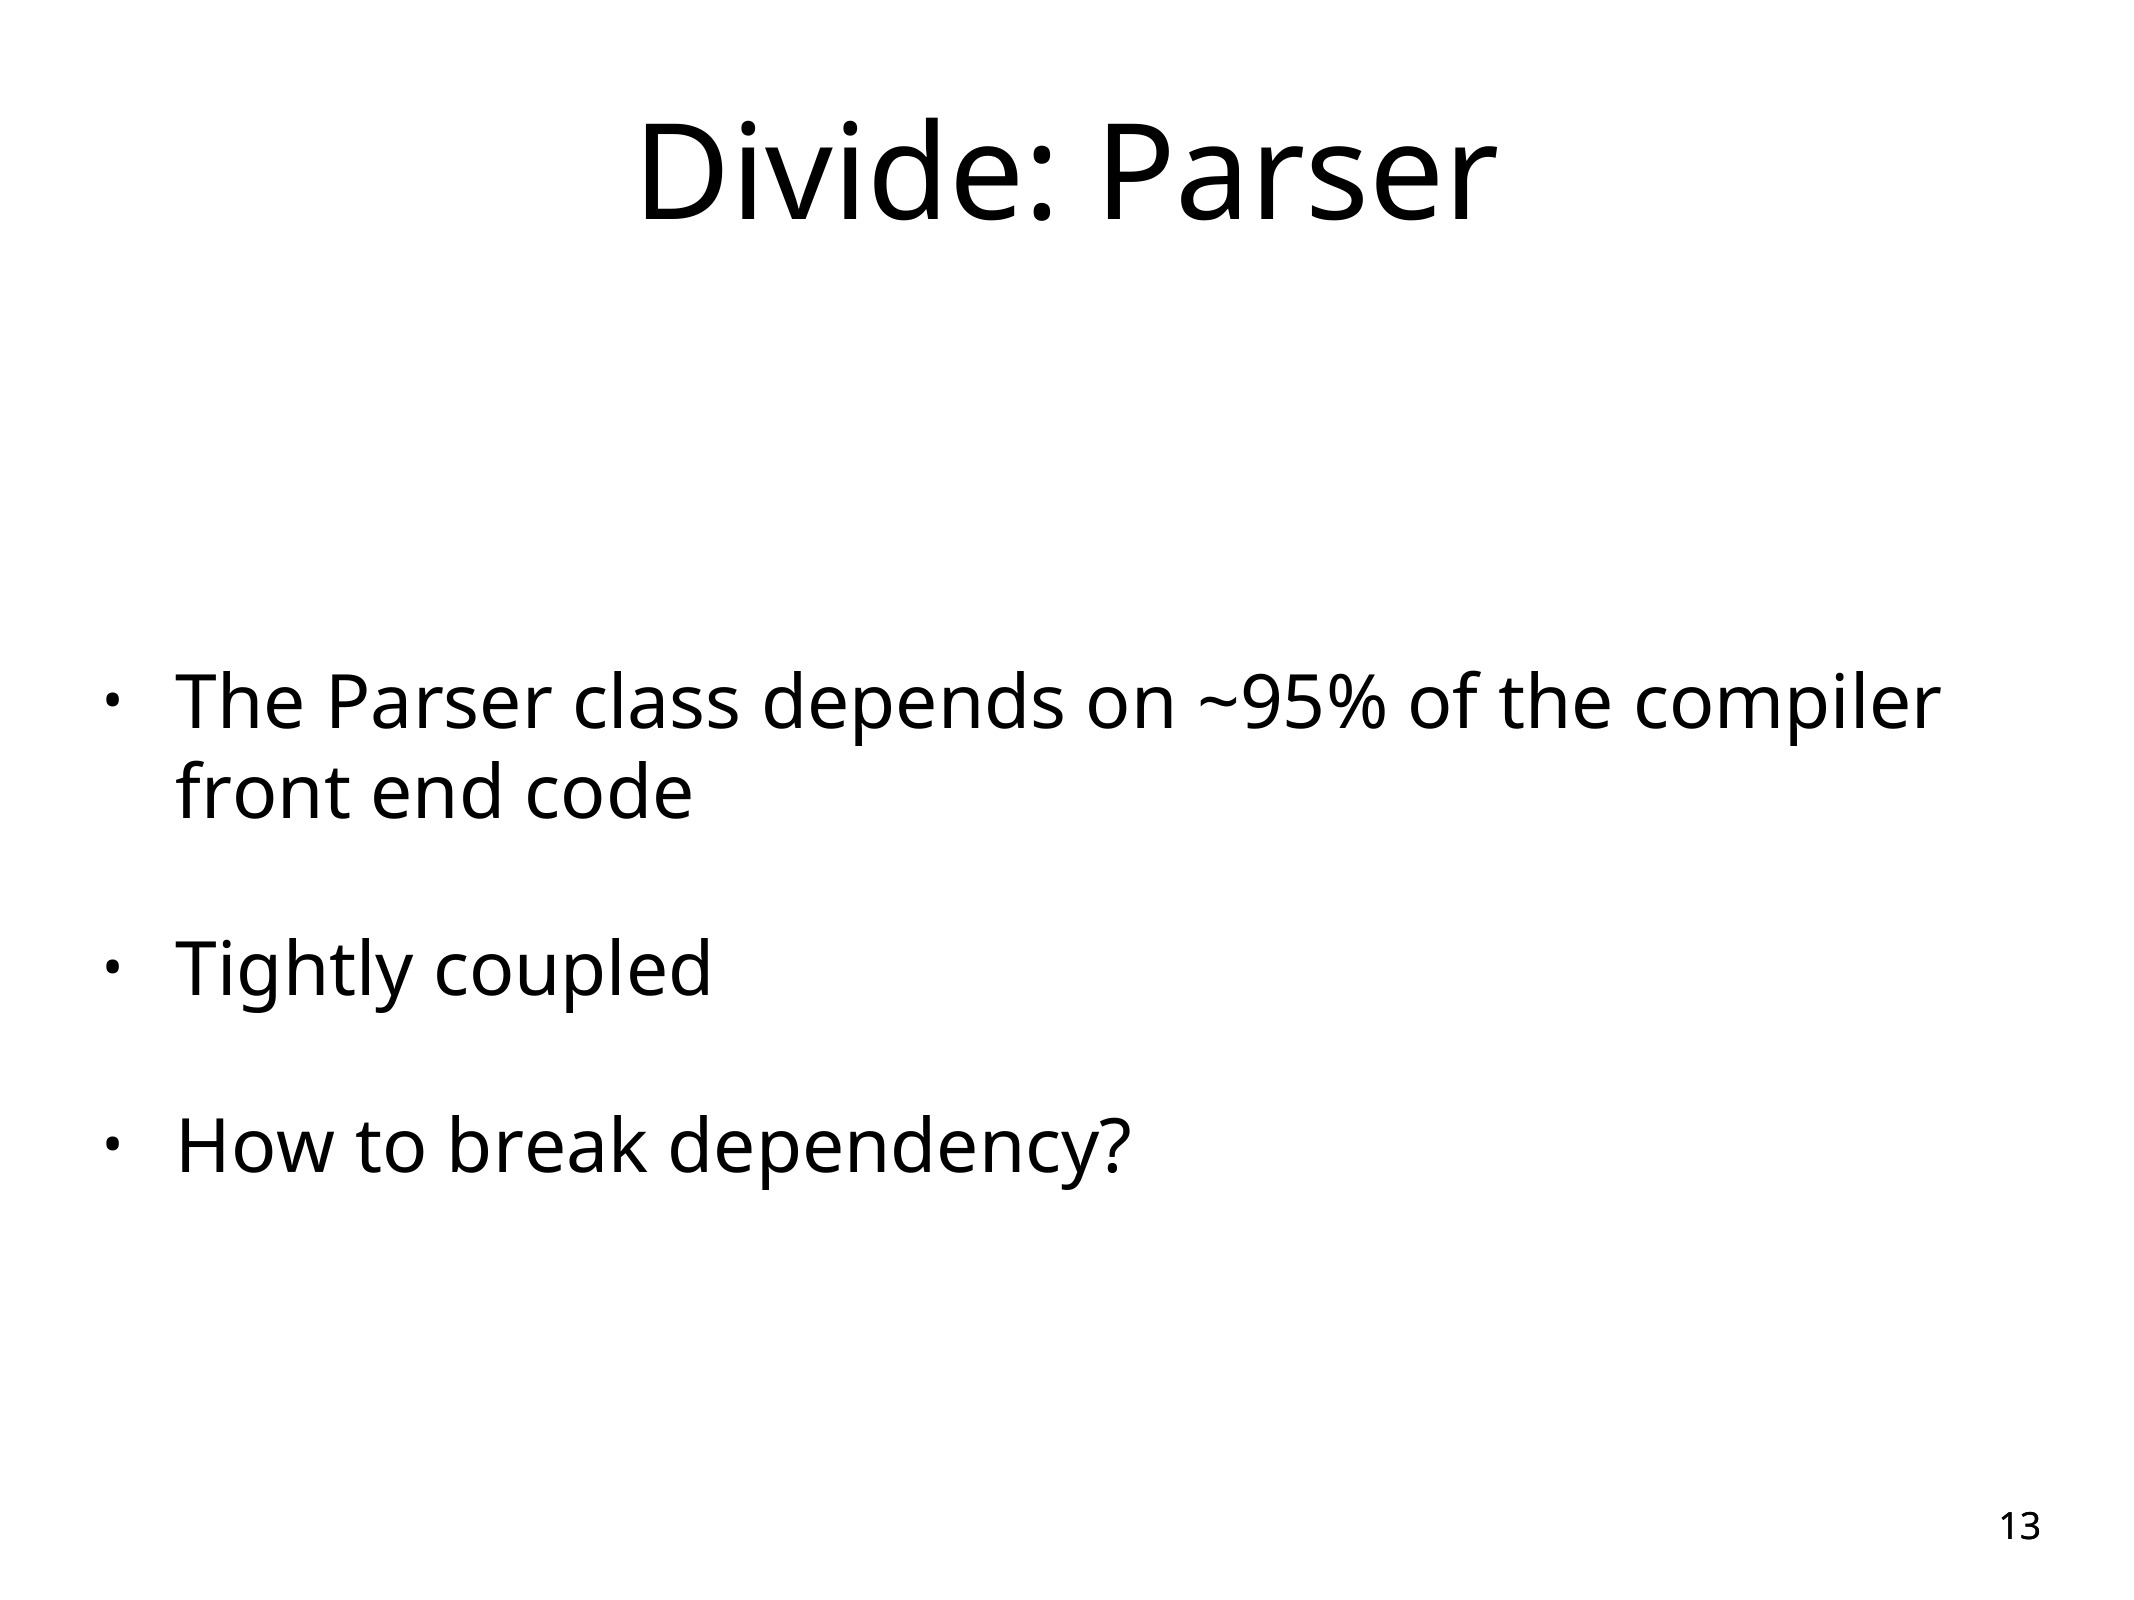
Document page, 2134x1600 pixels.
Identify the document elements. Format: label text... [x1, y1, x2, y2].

title Divide: Parser [156, 72, 1978, 261]
list The Parser class depends on ~95% of the compiler front end code Tightly coupled How to break dependency? [94, 332, 2039, 1509]
text_box <number> [1985, 1493, 2055, 1557]
